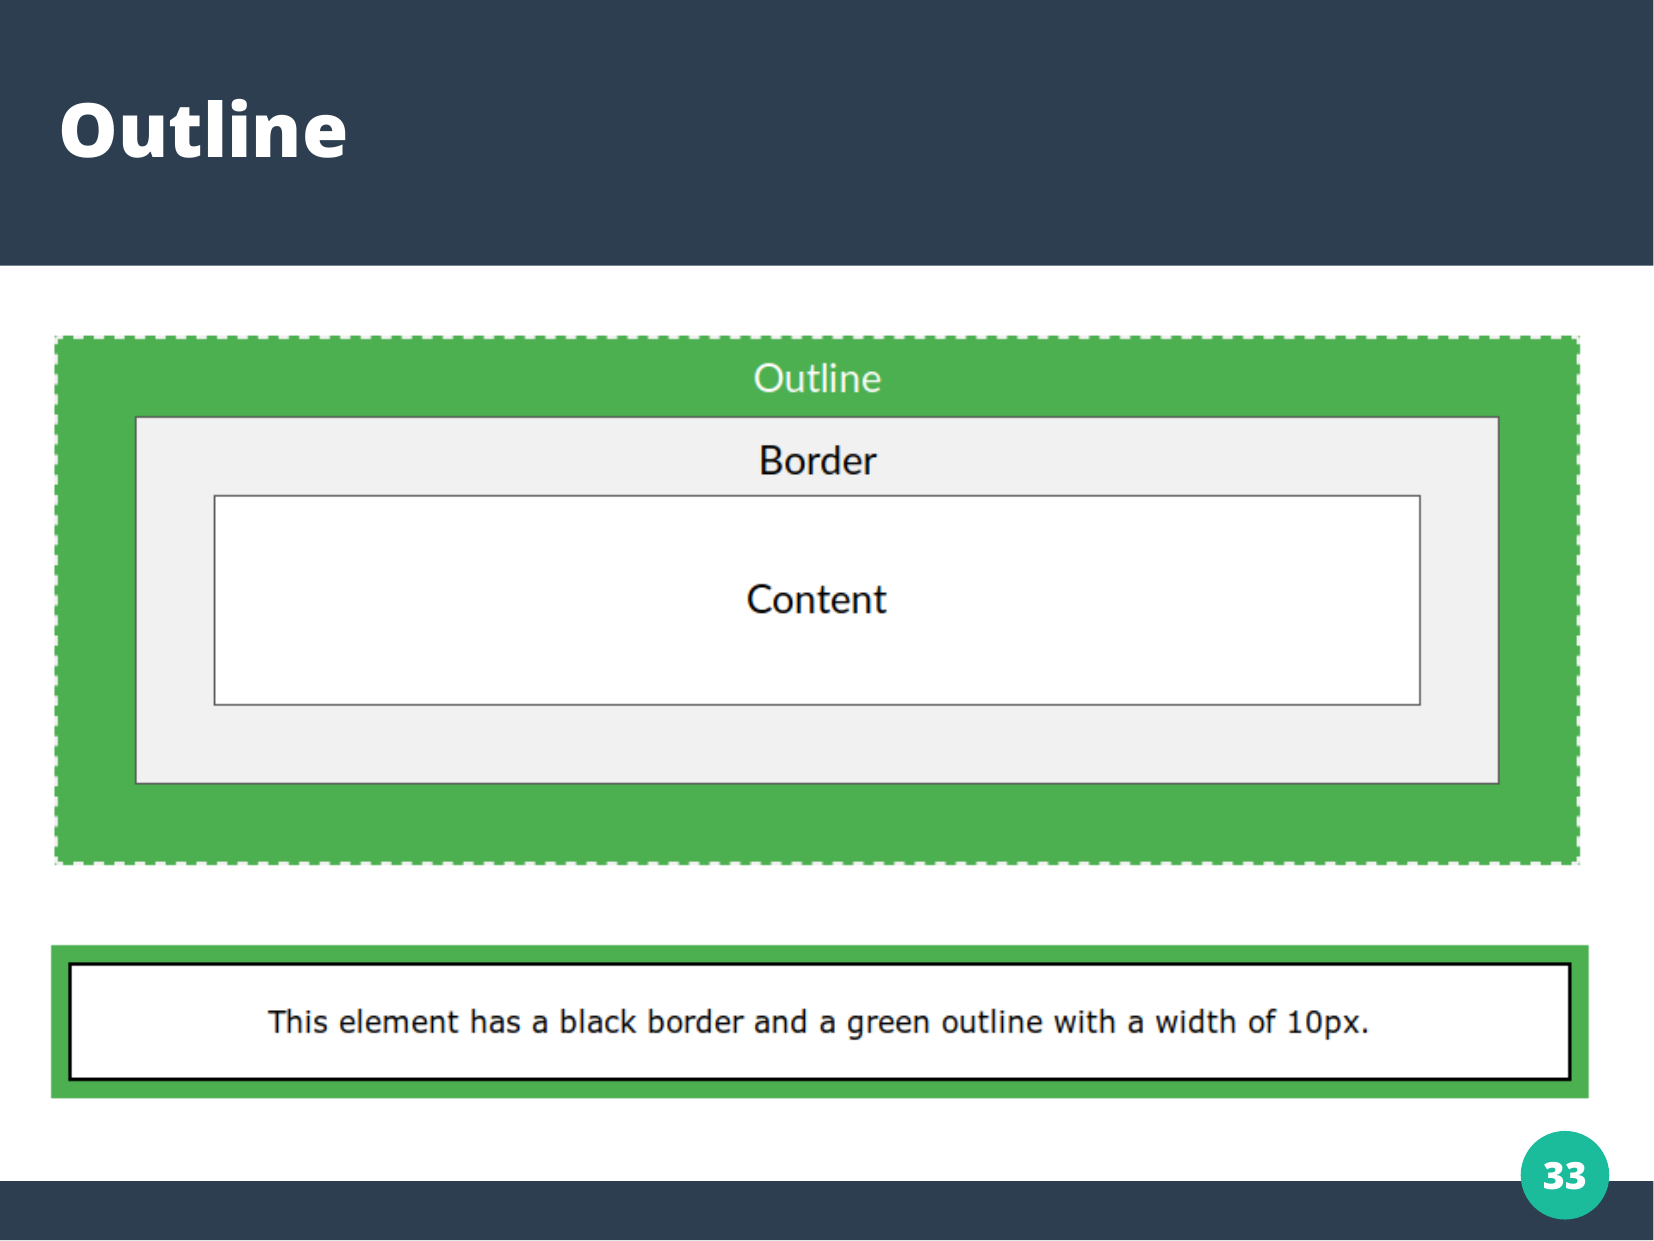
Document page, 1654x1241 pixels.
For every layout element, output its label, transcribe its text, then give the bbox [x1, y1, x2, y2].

picture [48, 930, 1596, 1121]
title Outline [59, 49, 1595, 207]
picture [36, 312, 1601, 886]
